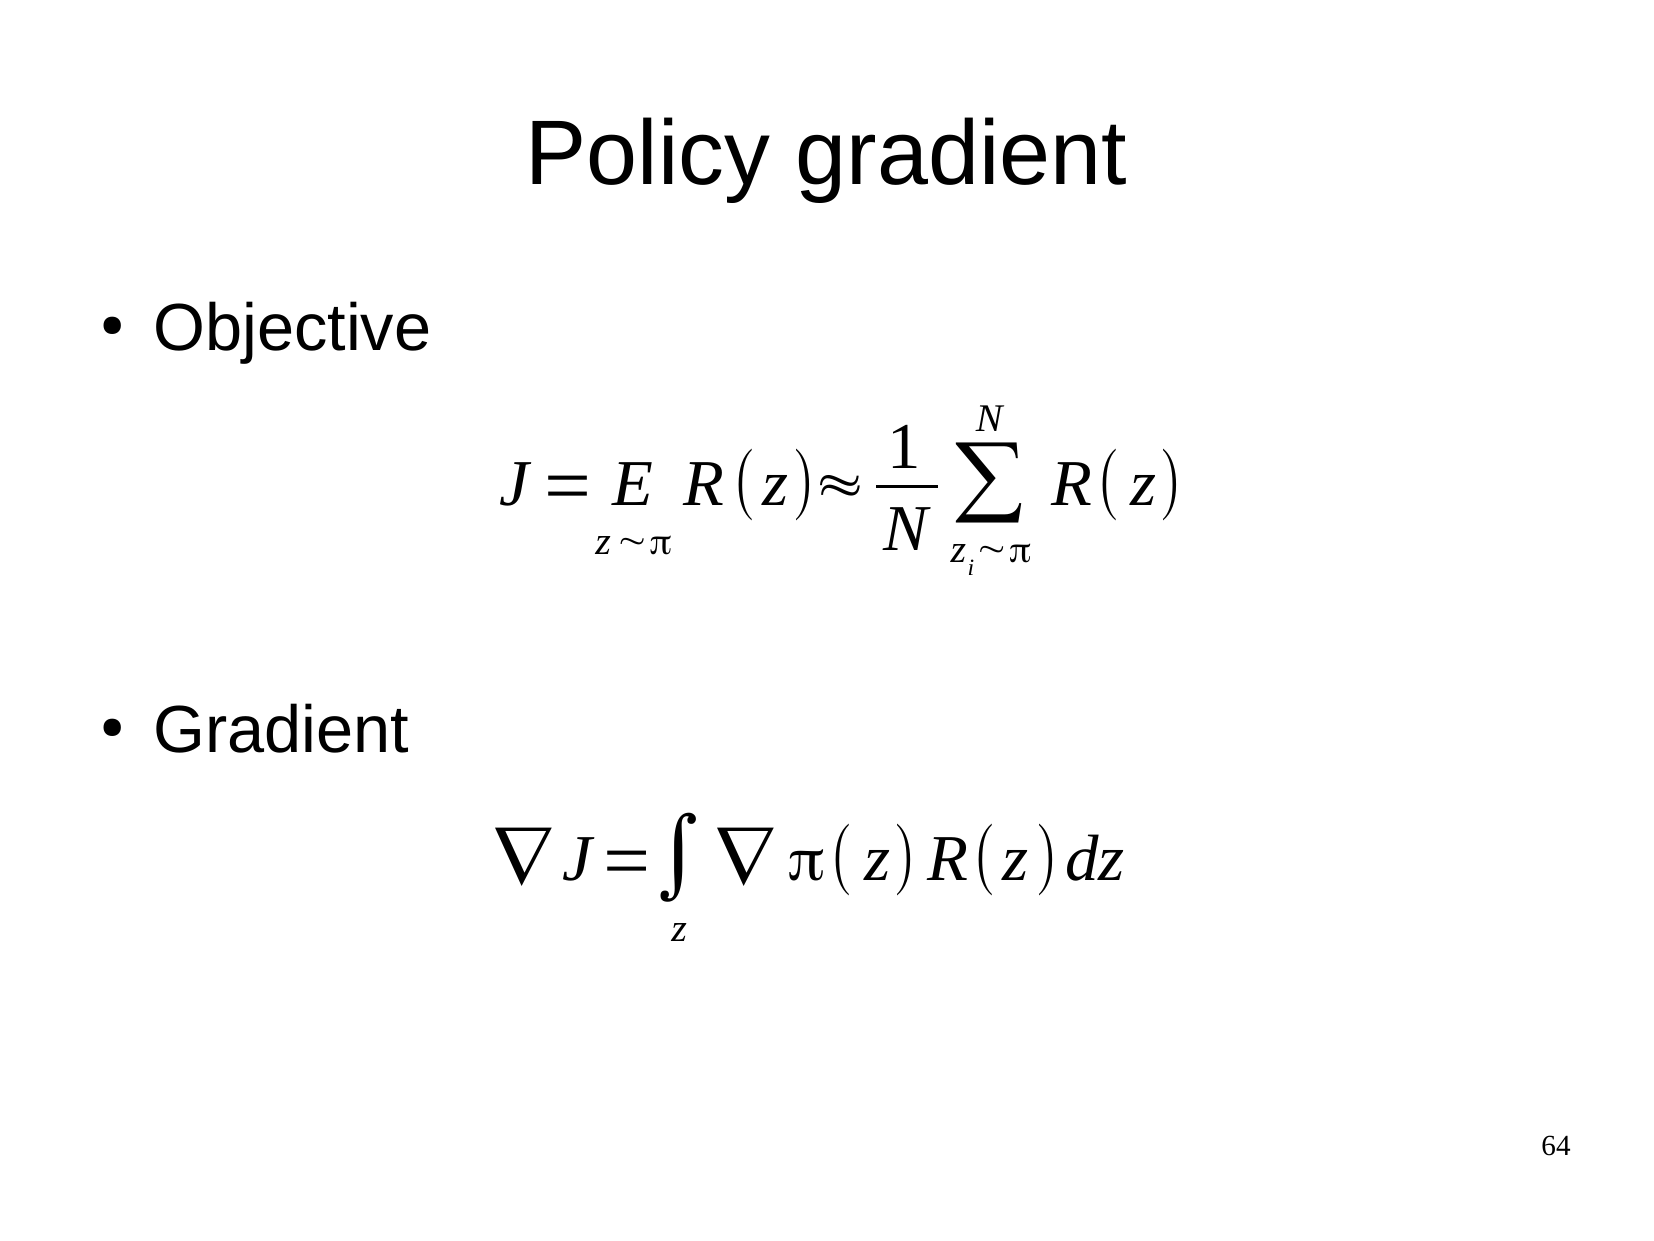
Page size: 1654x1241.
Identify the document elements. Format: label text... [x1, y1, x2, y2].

chart [474, 806, 1144, 950]
list Objective Gradient [82, 290, 1571, 1010]
title Policy gradient [82, 49, 1571, 257]
